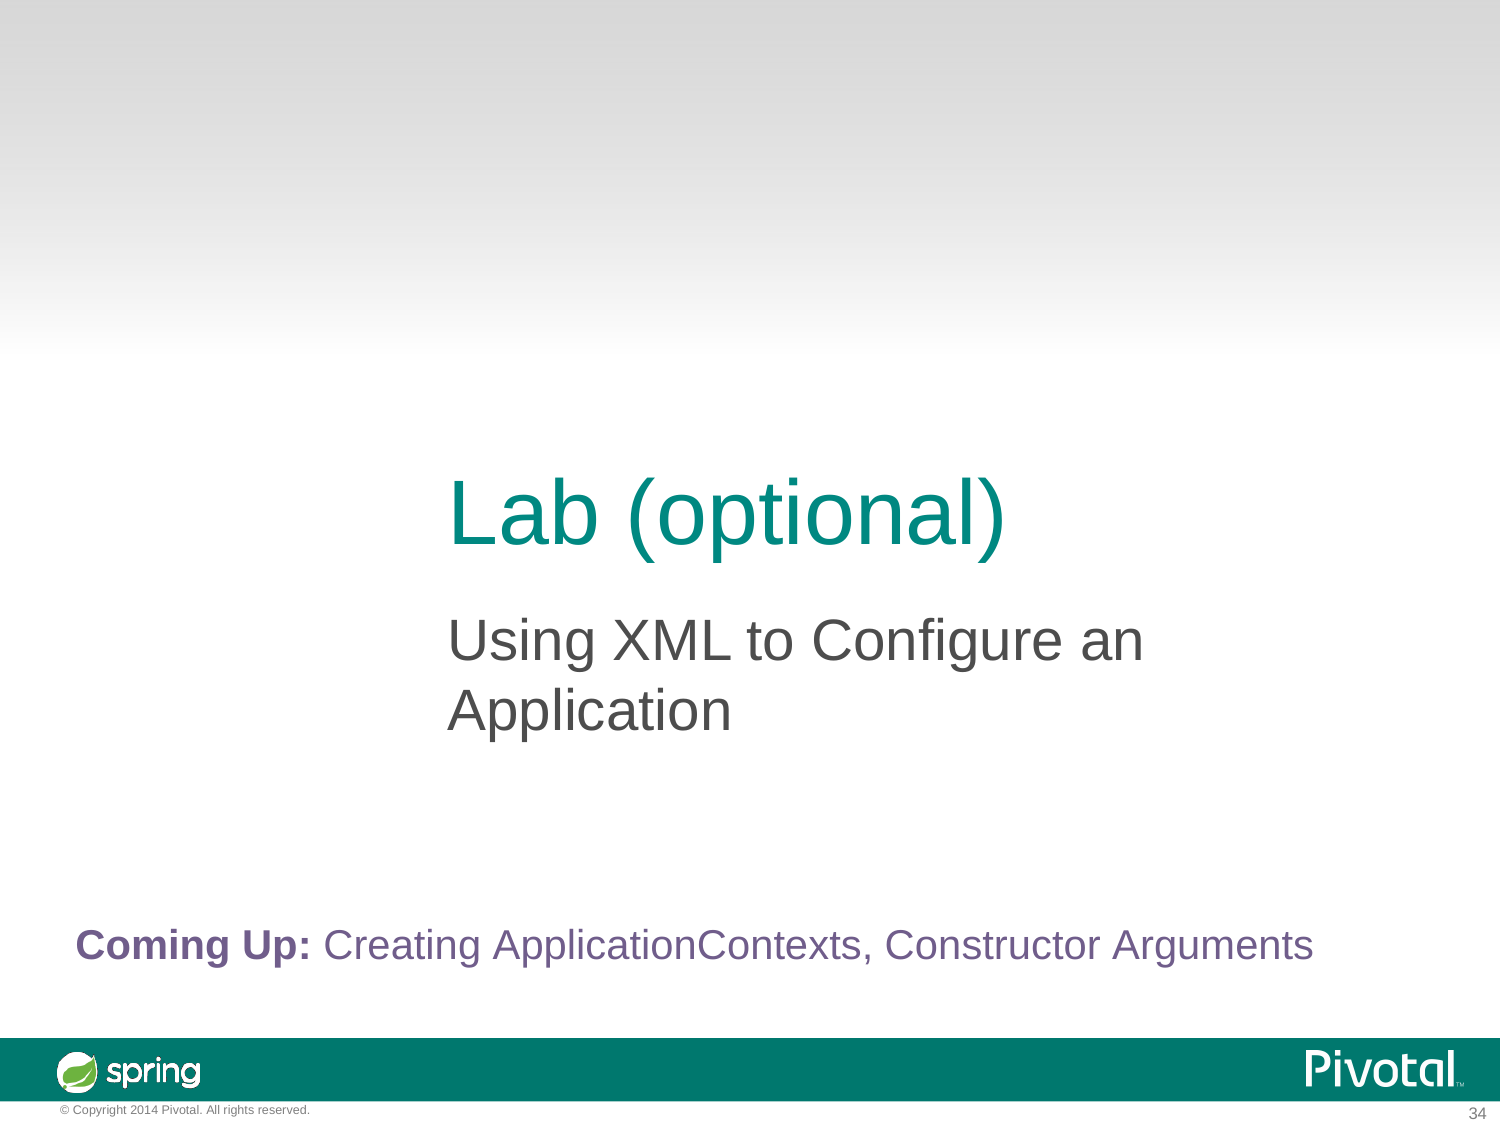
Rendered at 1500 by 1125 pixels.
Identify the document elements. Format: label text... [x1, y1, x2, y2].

title Lab (optional) [447, 454, 1440, 565]
picture [1306, 1050, 1464, 1087]
picture [32, 1041, 210, 1103]
text_box Coming Up: Creating ApplicationContexts, Constructor Arguments [60, 910, 1340, 976]
text_box Using XML to Configure an Application [447, 602, 1440, 914]
